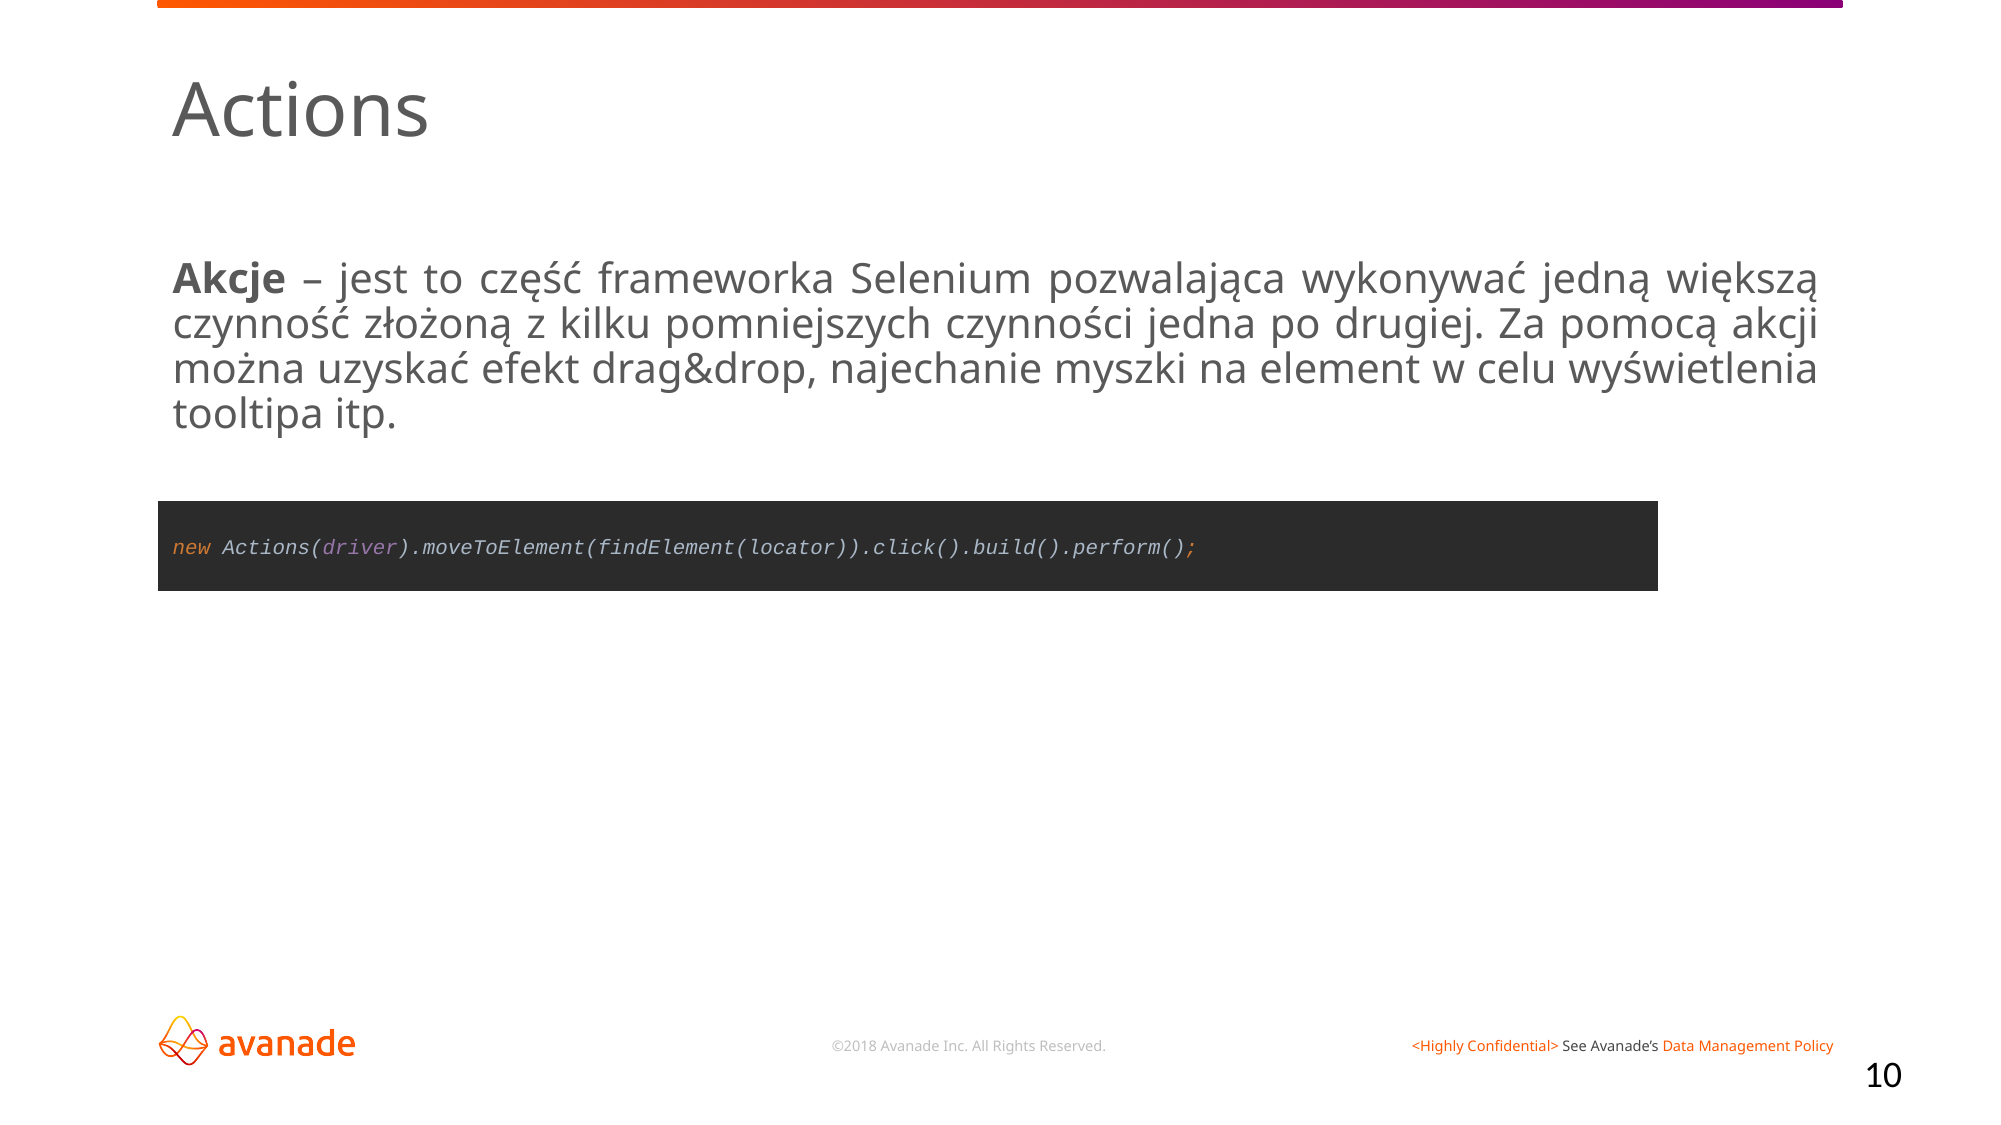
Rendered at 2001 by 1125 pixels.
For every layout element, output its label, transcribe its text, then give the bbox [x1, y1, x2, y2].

text_box new Actions(driver).moveToElement(findElement(locator)).click().build().perform(); [158, 501, 1658, 591]
text_box [1842, 1042, 1924, 1103]
list Akcje – jest to część frameworka Selenium pozwalająca wykonywać jedną większą czynność złożoną z kilku pomniejszych czynności jedna po drugiej. Za pomocą akcji można uzyskać efekt drag&drop, najechanie myszki na element w celu wyświetlenia tooltipa itp. [157, 249, 1843, 964]
title Actions [157, 64, 1843, 228]
